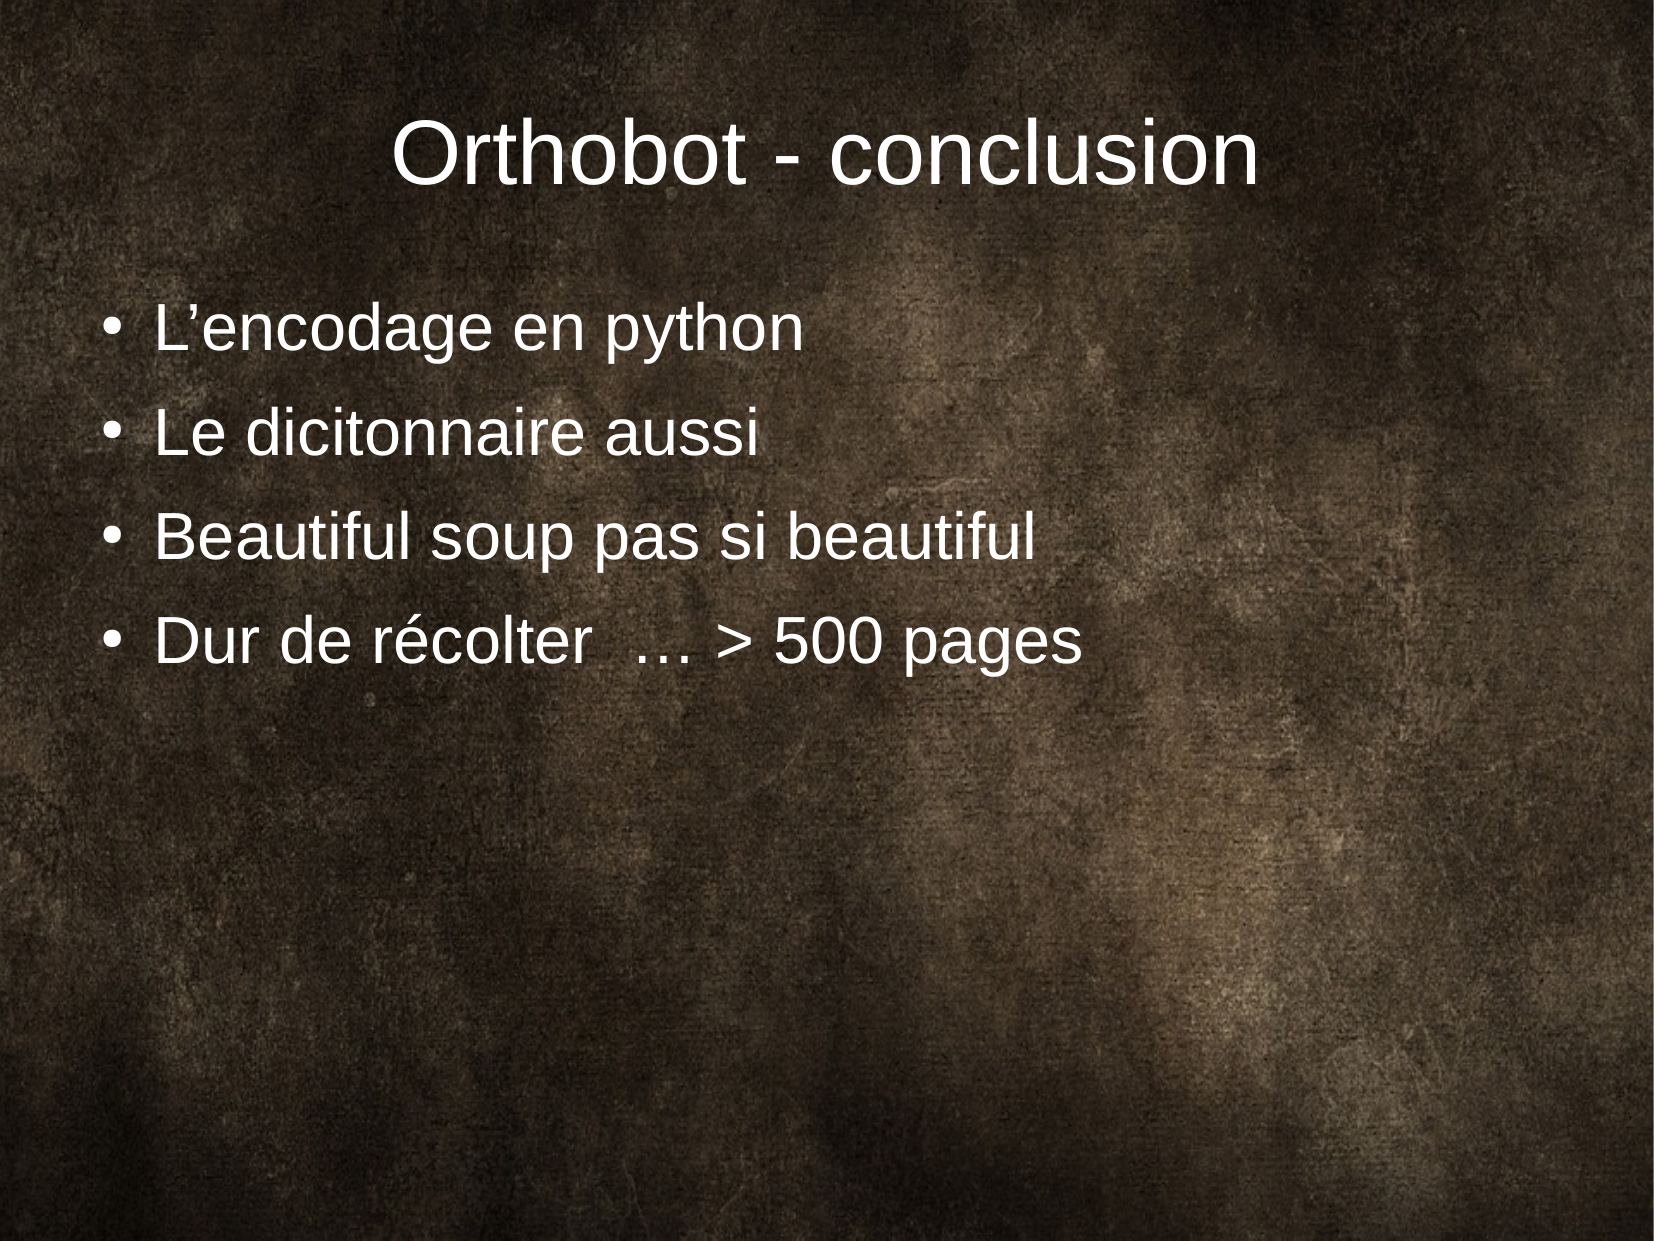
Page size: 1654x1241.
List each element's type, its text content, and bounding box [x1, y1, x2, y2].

title Orthobot - conclusion [82, 49, 1571, 257]
picture [0, 0, 1654, 1241]
list L’encodage en python Le dicitonnaire aussi Beautiful soup pas si beautiful Dur de récolter … > 500 pages [82, 290, 1571, 1010]
